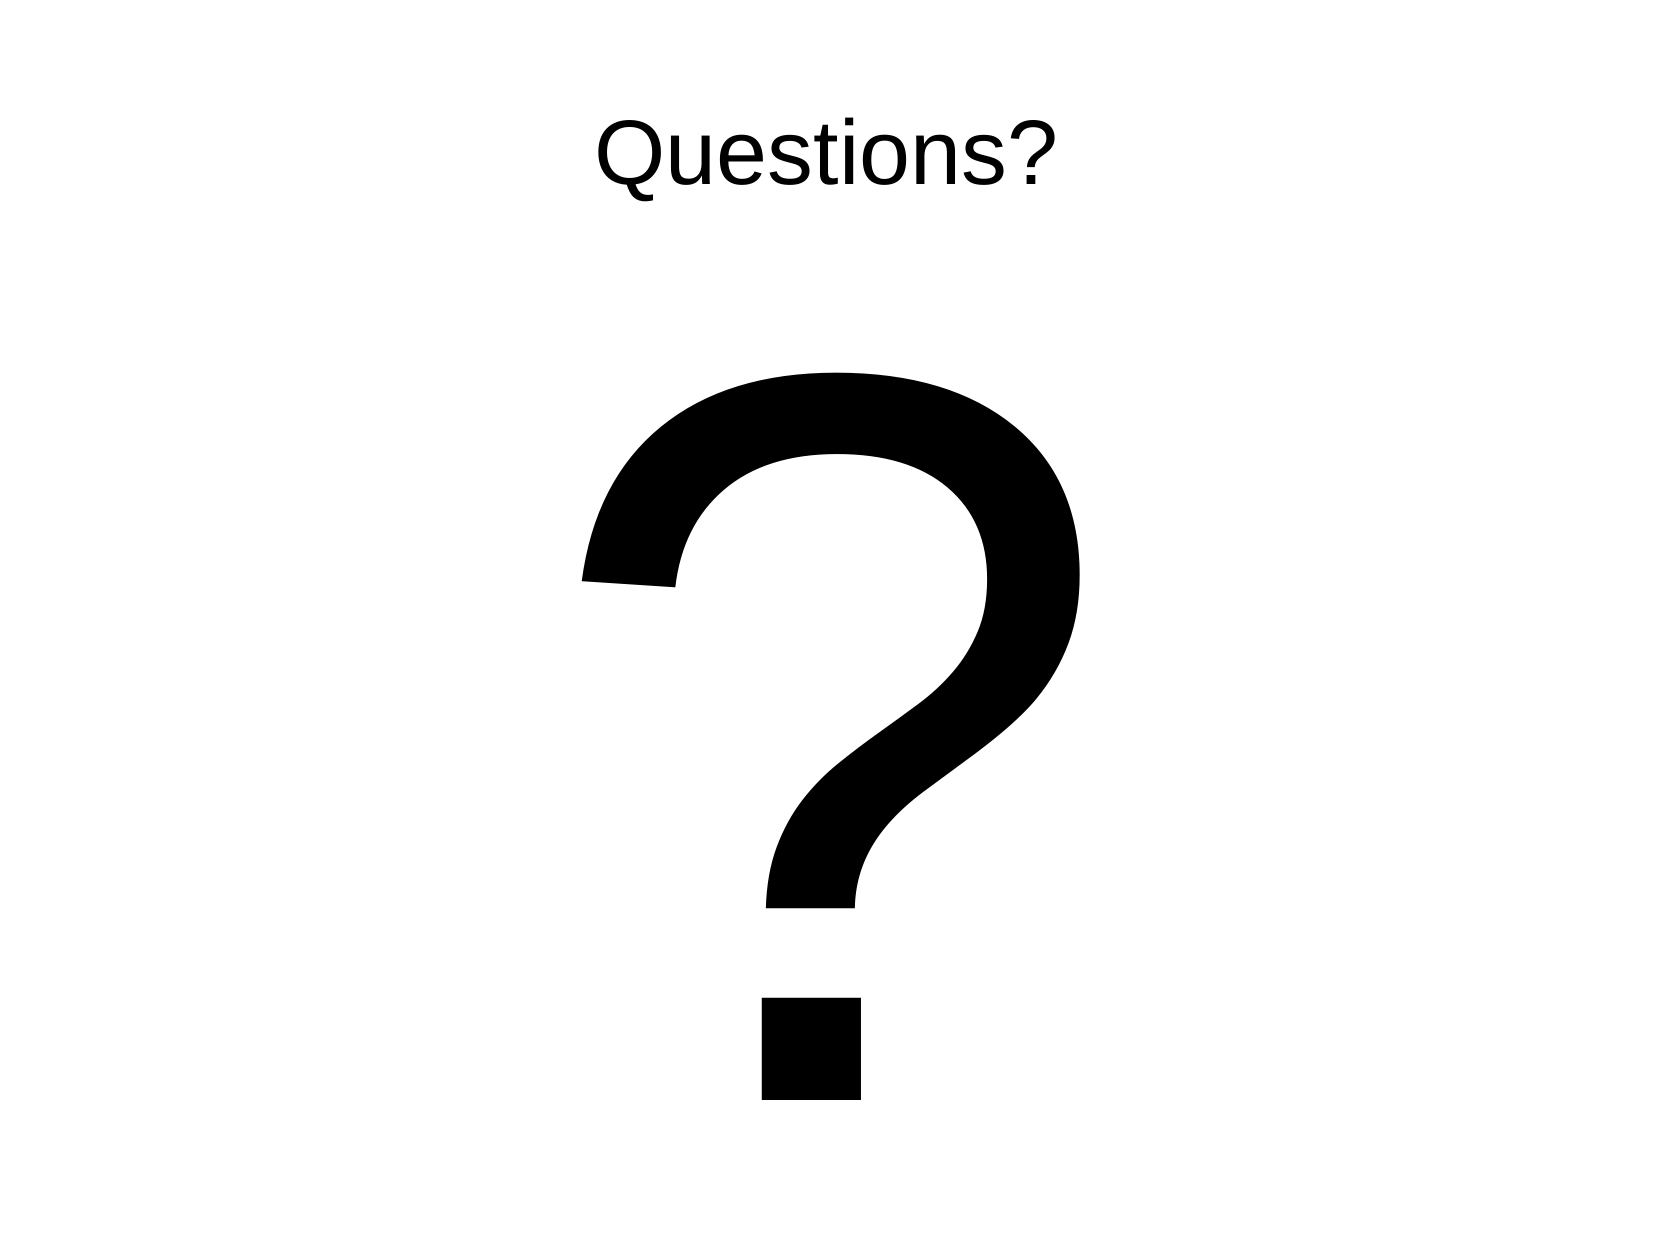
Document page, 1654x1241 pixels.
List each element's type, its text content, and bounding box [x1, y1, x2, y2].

title Questions? [82, 49, 1571, 257]
text_box ? [525, 150, 1636, 1241]
